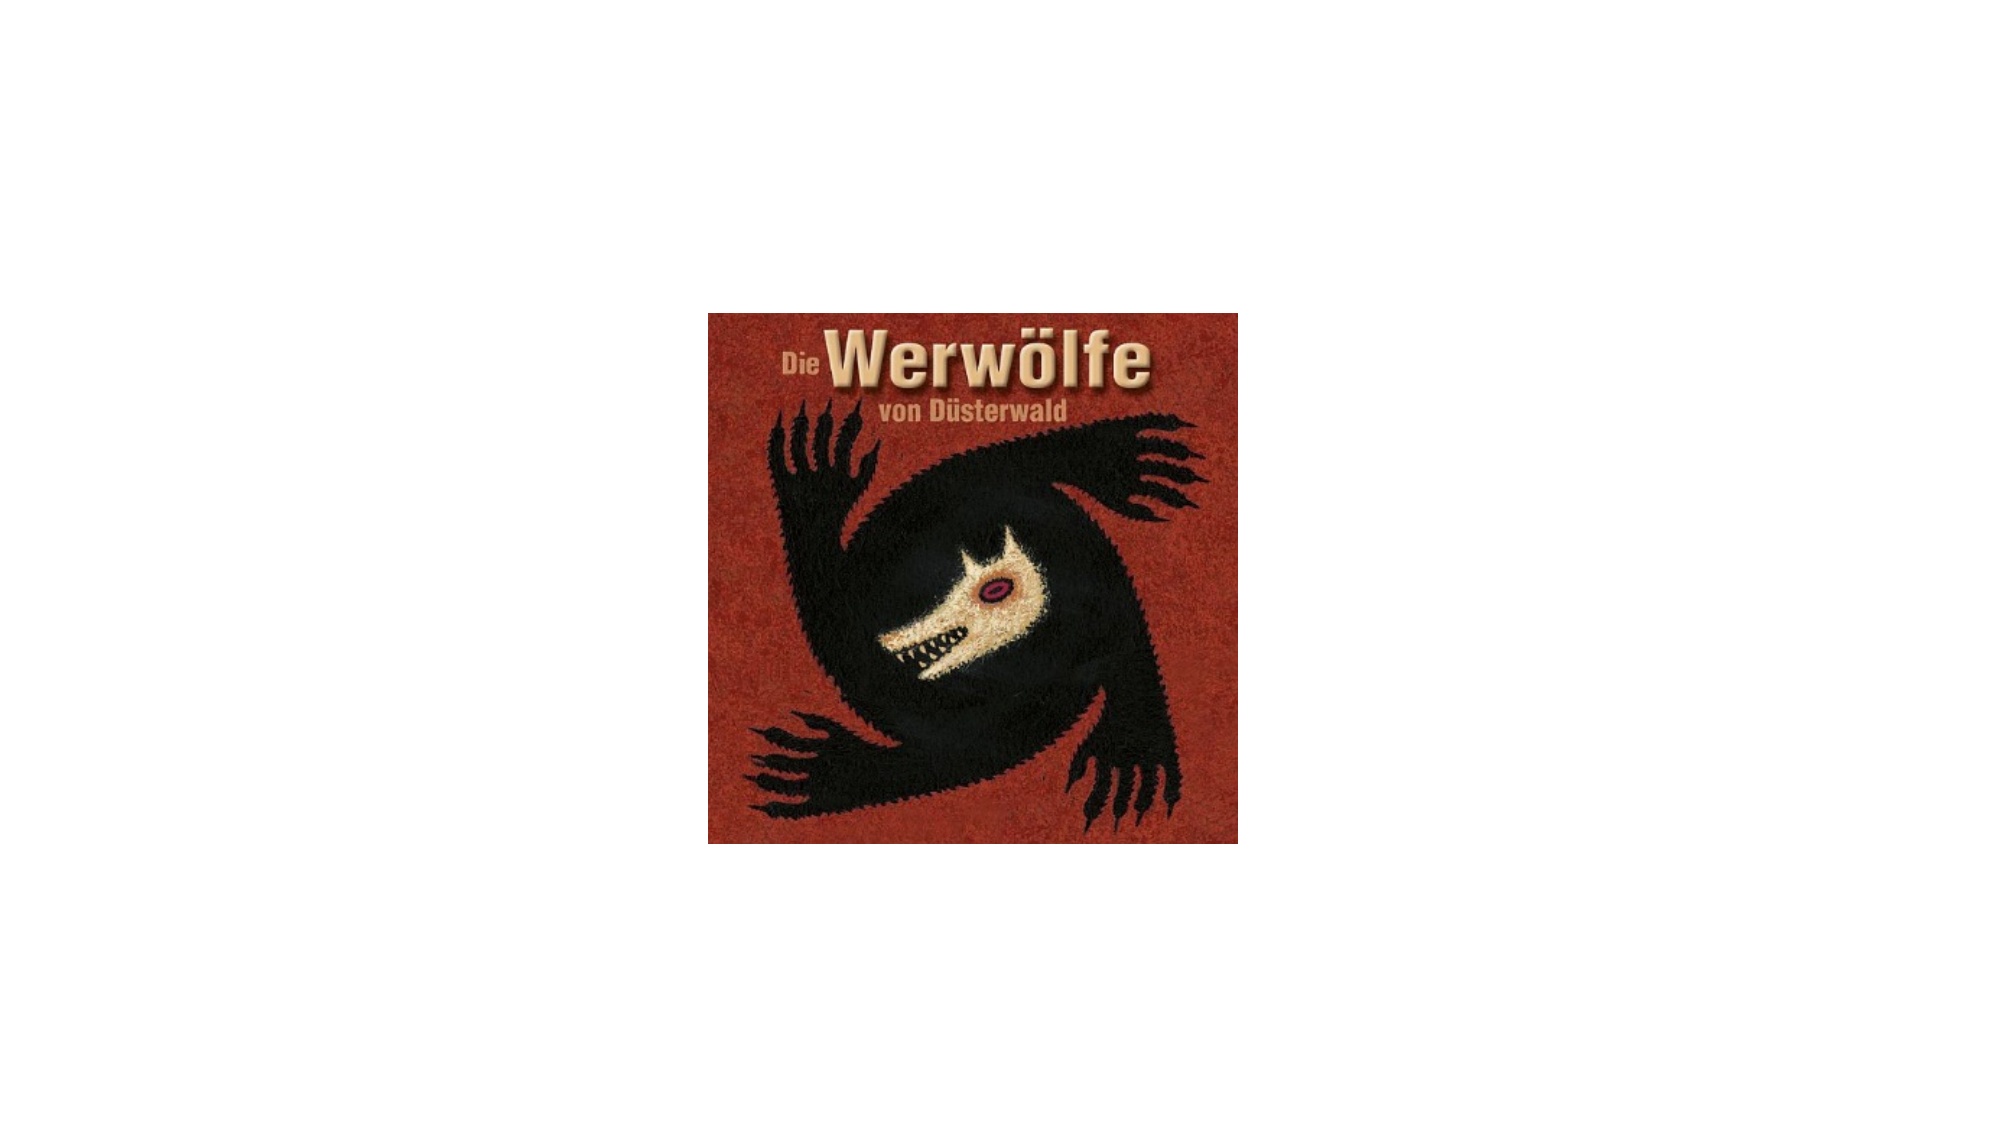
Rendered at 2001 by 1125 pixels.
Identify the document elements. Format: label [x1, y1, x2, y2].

picture [708, 313, 1238, 844]
